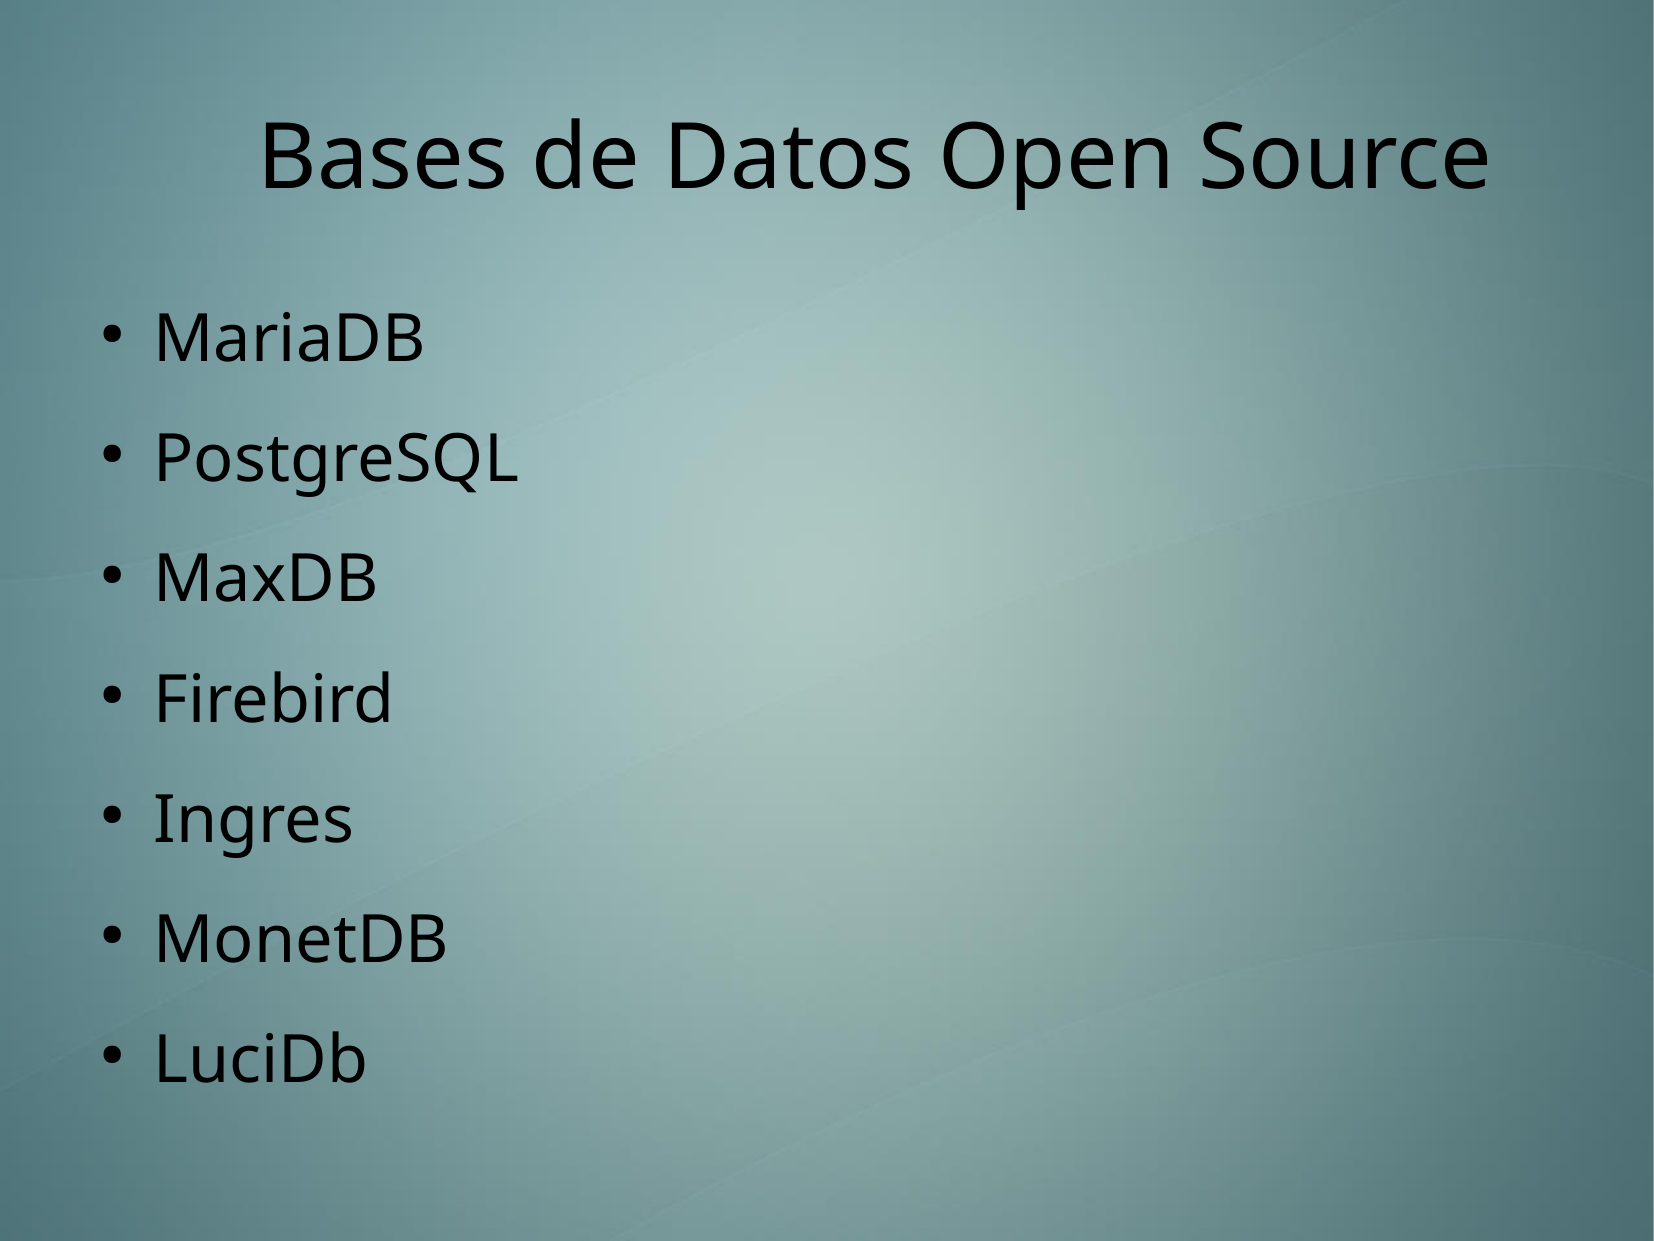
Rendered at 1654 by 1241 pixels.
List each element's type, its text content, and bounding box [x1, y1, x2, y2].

list MariaDB PostgreSQL MaxDB Firebird Ingres MonetDB LuciDb [82, 290, 1571, 1010]
title Bases de Datos Open Source [82, 49, 1571, 257]
picture [0, 0, 1654, 1241]
